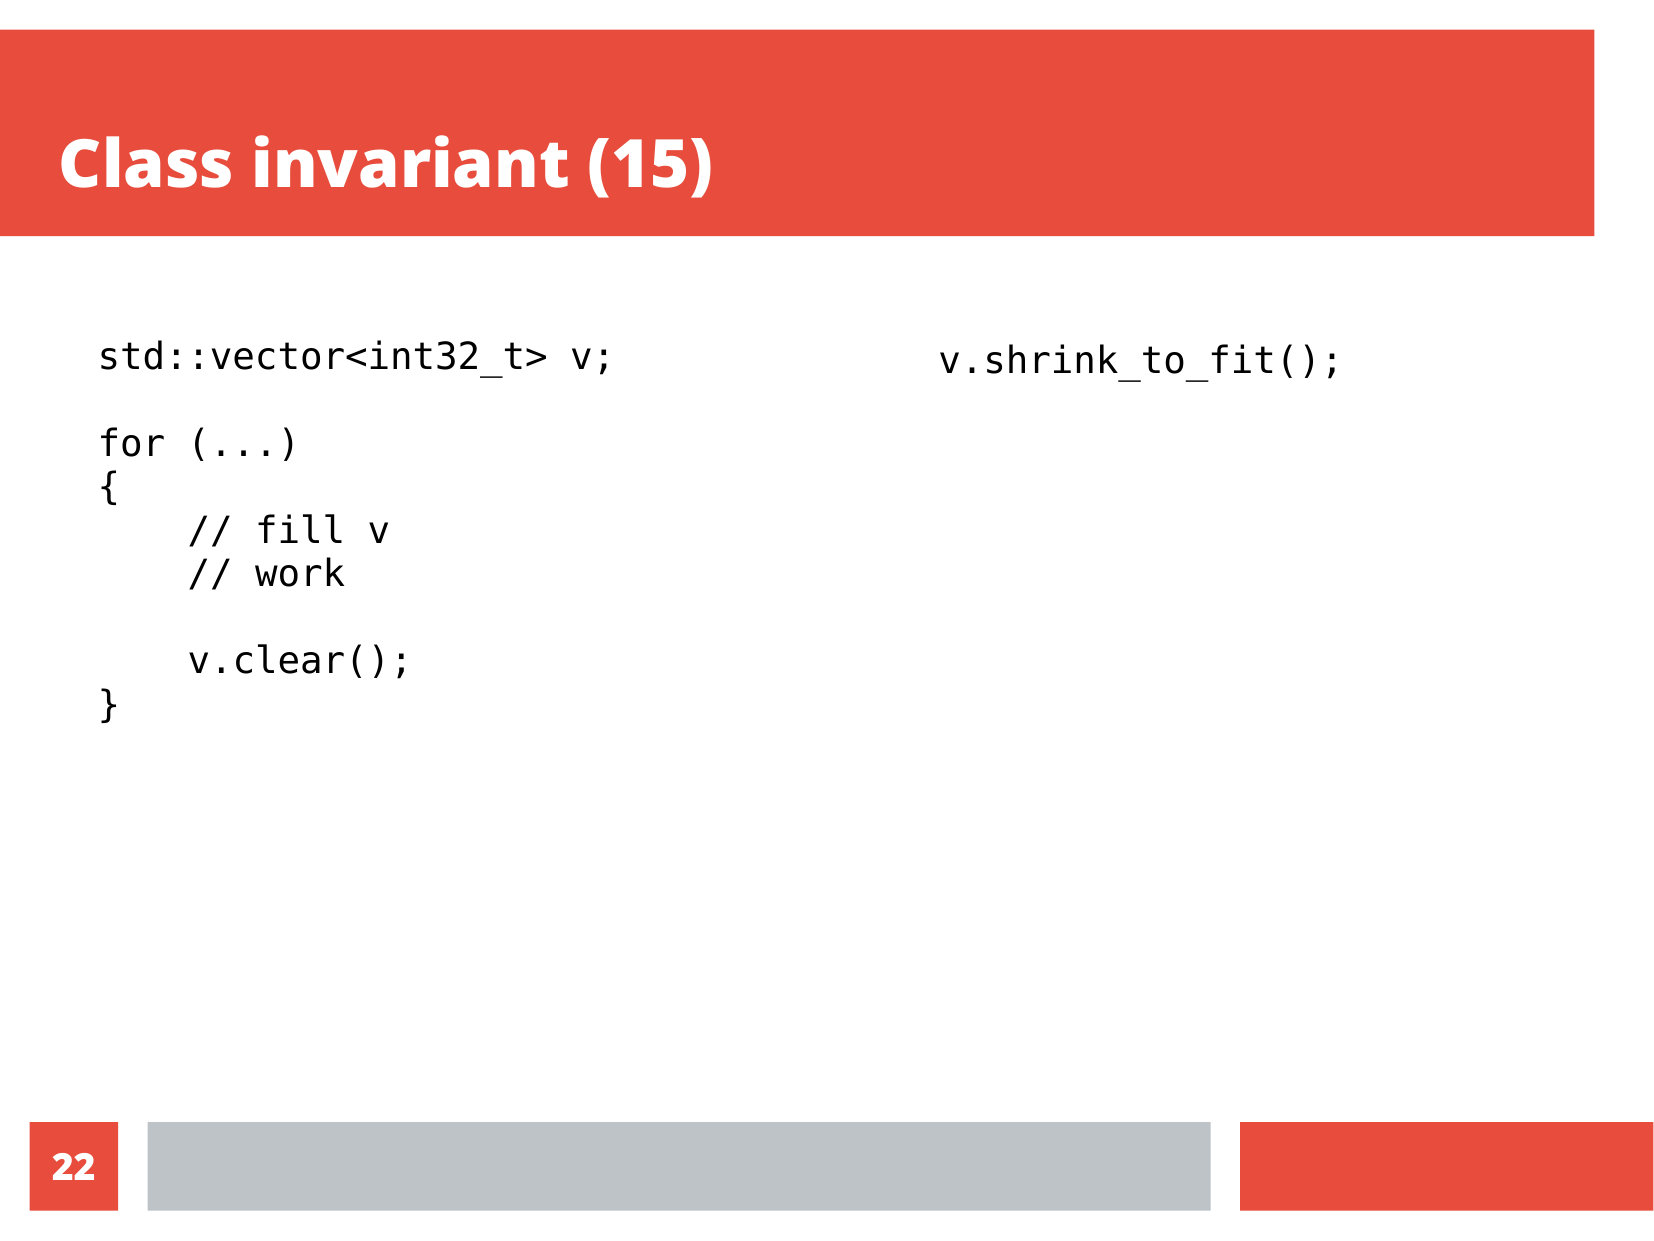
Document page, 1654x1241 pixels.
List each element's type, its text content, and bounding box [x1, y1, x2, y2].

text_box v.shrink_to_fit(); [923, 331, 1359, 390]
title Class invariant (15) [59, 59, 1595, 207]
text_box std::vector<int32_t> v; for (...) { // fill v // work v.clear(); } [82, 327, 662, 957]
